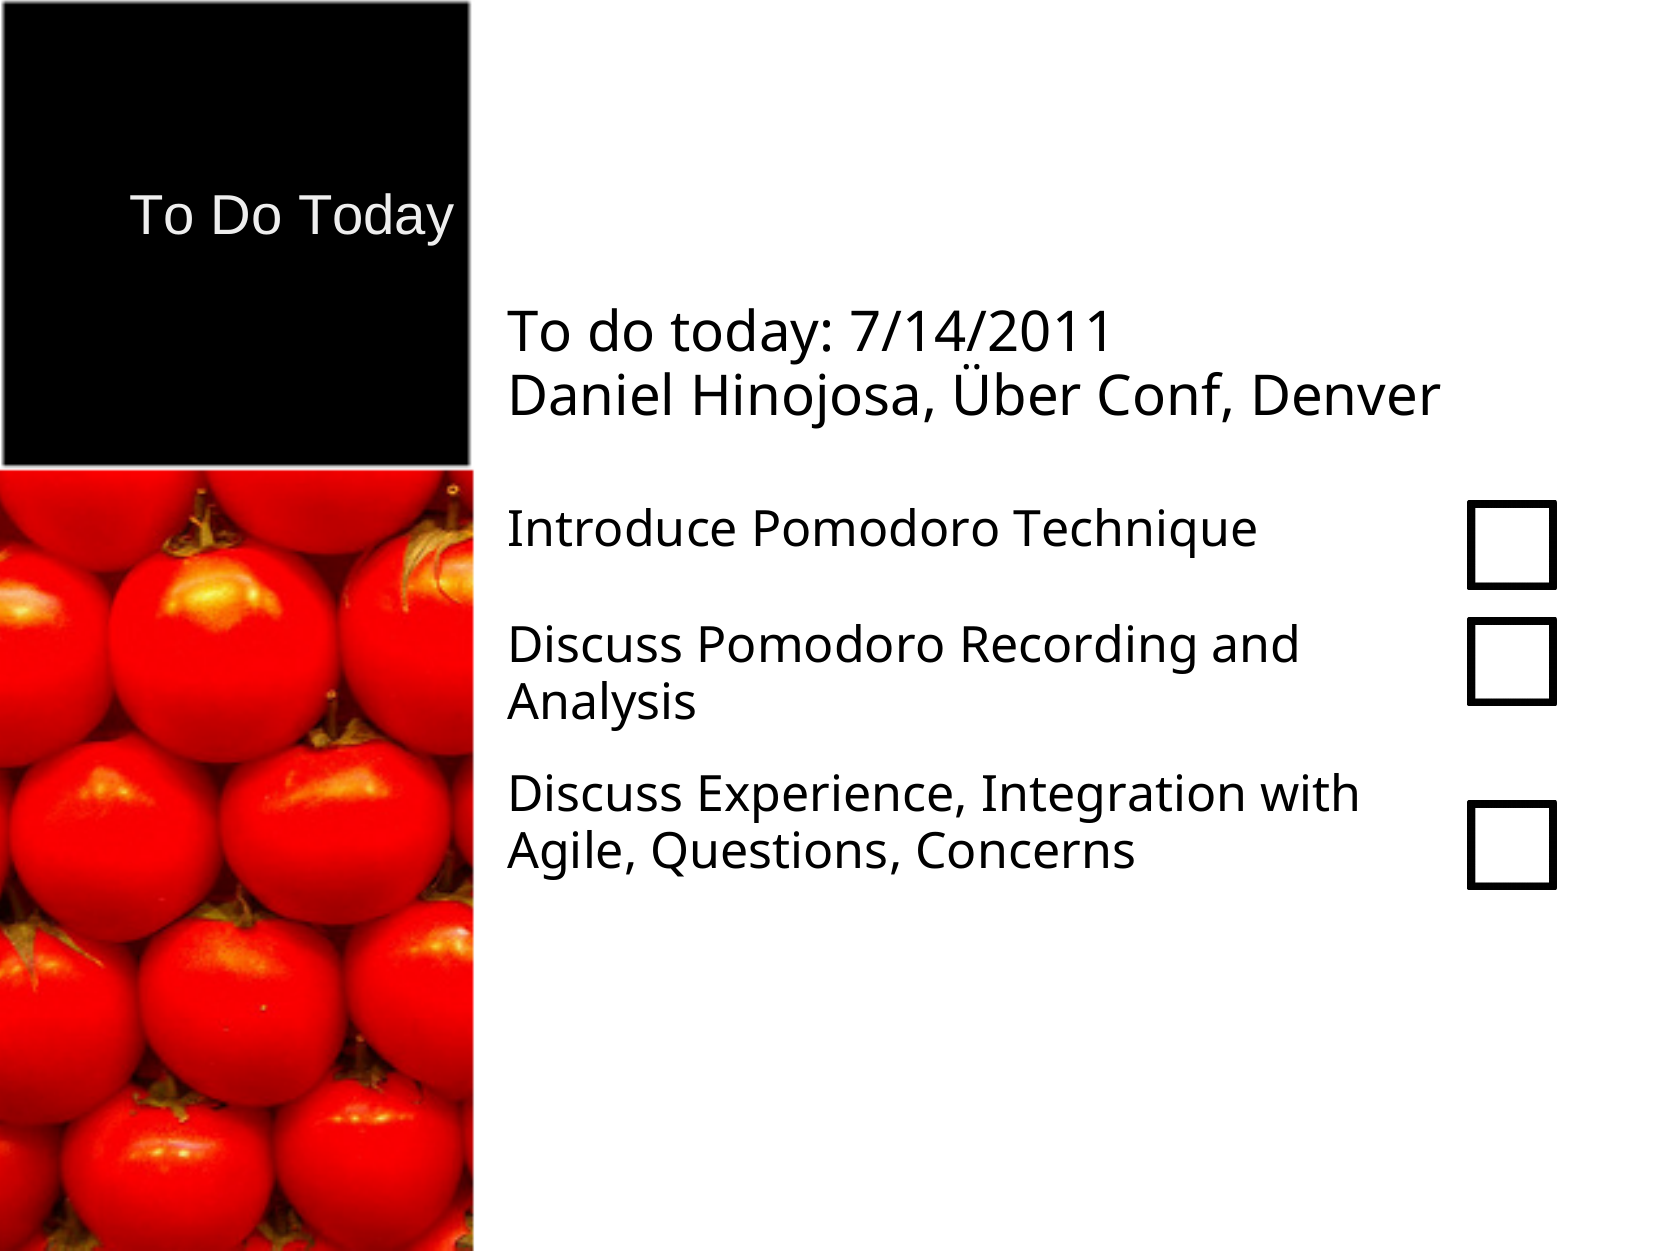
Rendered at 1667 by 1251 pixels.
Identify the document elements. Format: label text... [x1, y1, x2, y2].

text_box Discuss Pomodoro Recording and Analysis [507, 617, 1459, 732]
text_box To Do Today [23, 183, 455, 248]
text_box To do today: 7/14/2011 Daniel Hinojosa, Über Conf, Denver [507, 299, 1667, 429]
picture [0, 0, 1667, 1251]
text_box Discuss Experience, Integration with Agile, Questions, Concerns [507, 766, 1396, 881]
list Introduce Pomodoro Technique [507, 500, 1401, 571]
